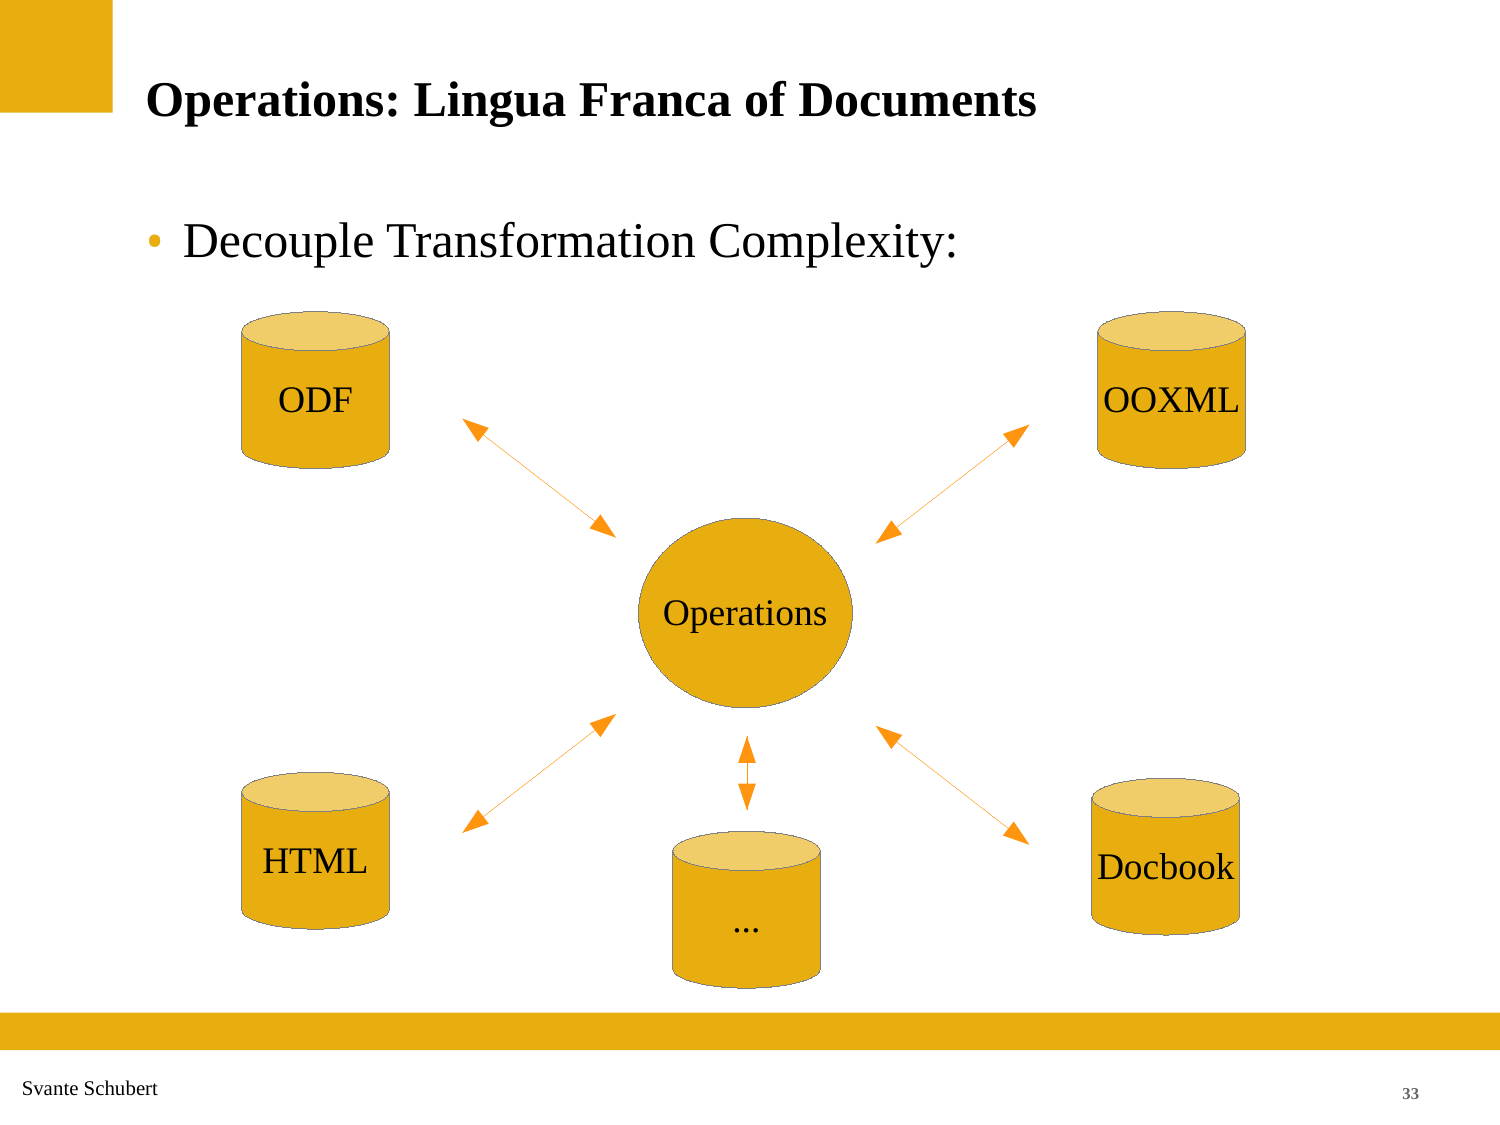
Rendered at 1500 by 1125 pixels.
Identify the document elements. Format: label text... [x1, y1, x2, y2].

text_box HTML [241, 793, 390, 930]
text_box Docbook [1091, 798, 1240, 936]
text_box Operations [638, 518, 853, 708]
text_box ODF [241, 332, 390, 469]
title Operations: Lingua Franca of Documents [145, 67, 1388, 212]
text_box ... [672, 852, 821, 989]
text_box OOXML [1097, 332, 1246, 469]
list Decouple Transformation Complexity: [145, 212, 1423, 922]
